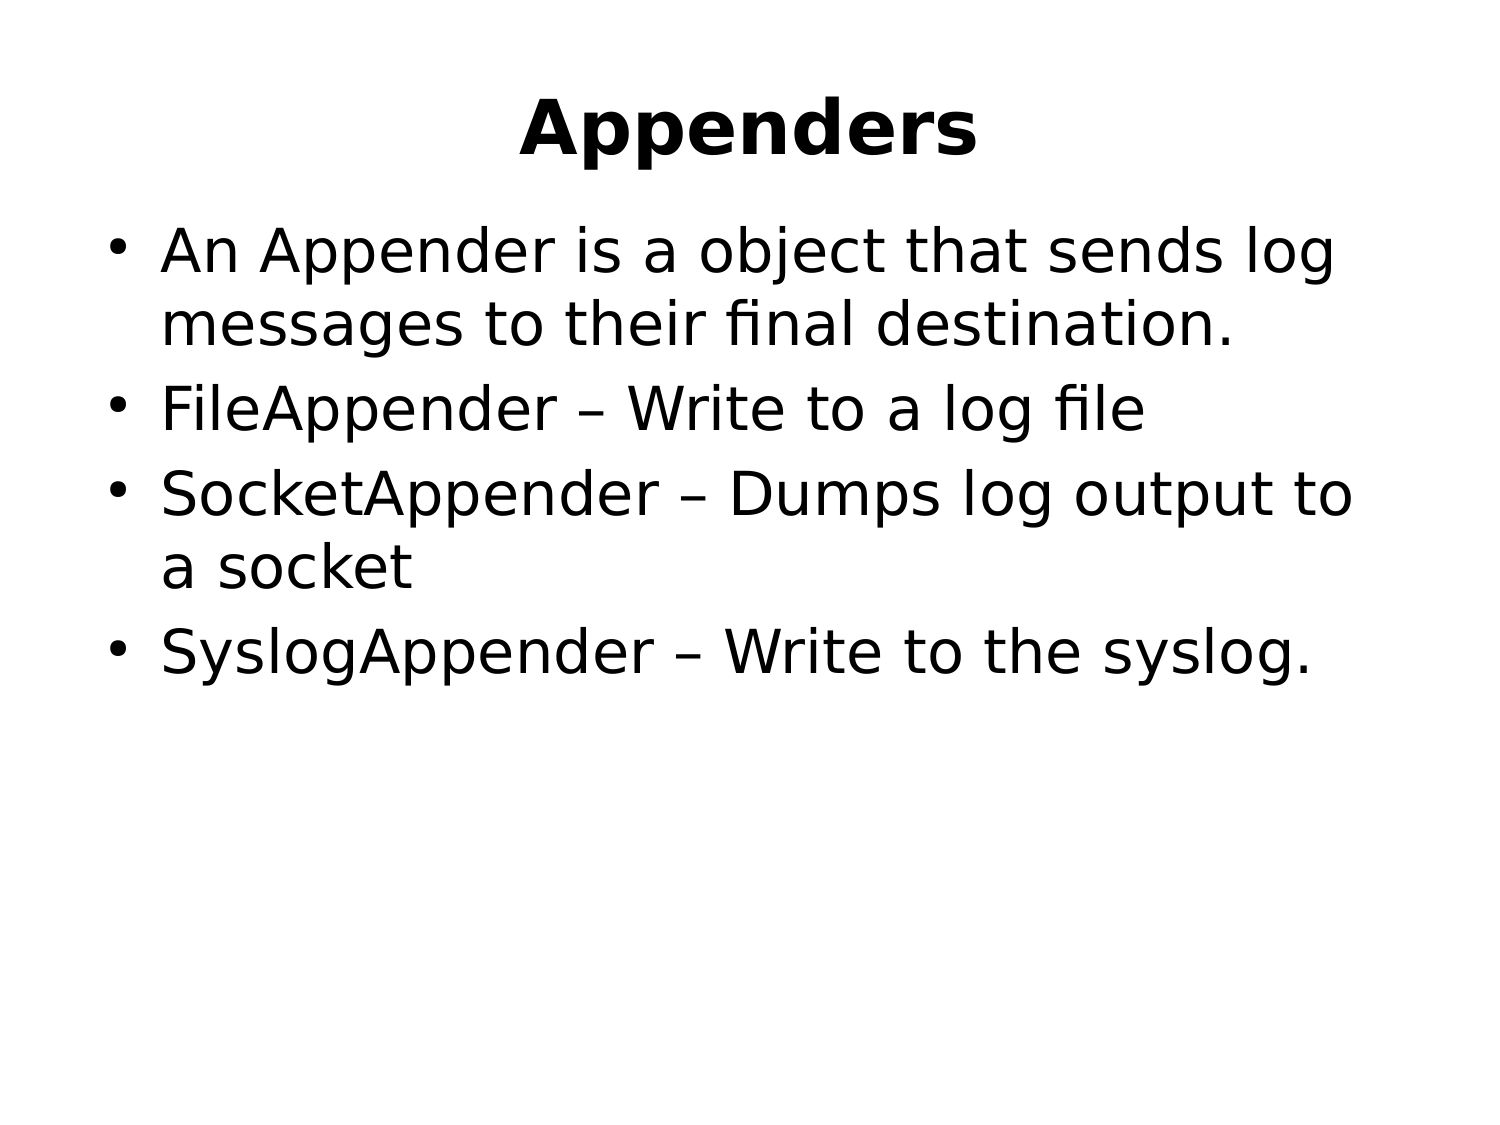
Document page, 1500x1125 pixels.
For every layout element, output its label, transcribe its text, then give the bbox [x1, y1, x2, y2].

list An Appender is a object that sends log messages to their final destination. FileAppender – Write to a log file SocketAppender – Dumps log output to a socket SyslogAppender – Write to the syslog. [75, 204, 1395, 1075]
title Appenders [75, 44, 1425, 177]
